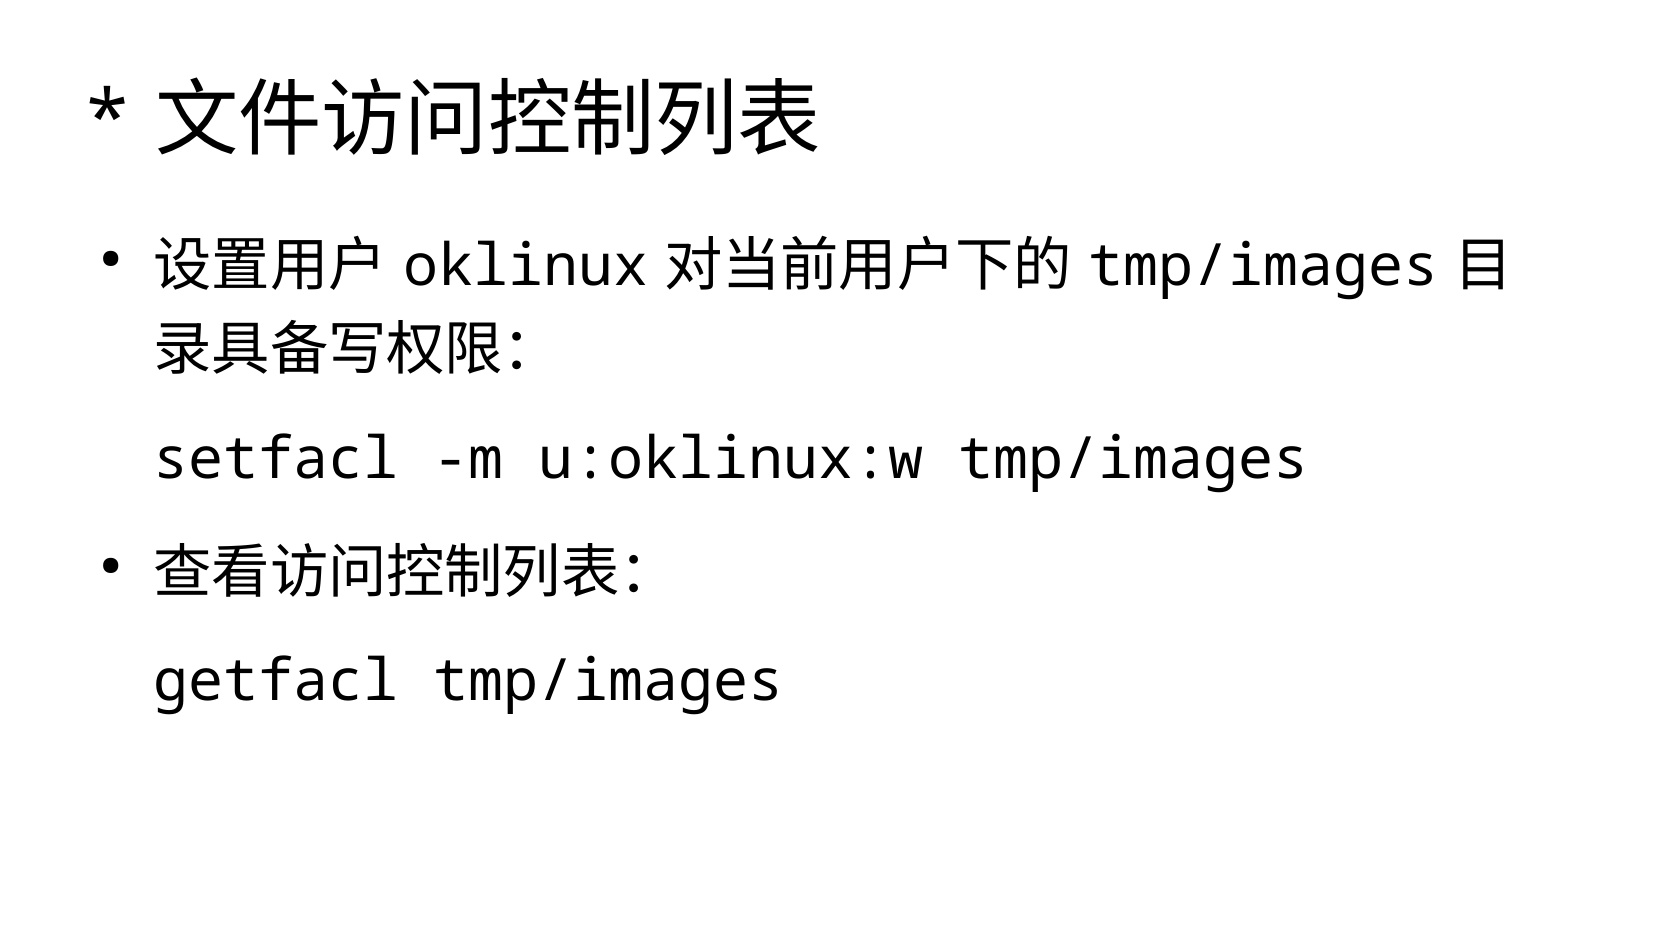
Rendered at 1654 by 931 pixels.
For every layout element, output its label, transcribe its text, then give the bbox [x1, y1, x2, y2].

title *文件访问控制列表 [82, 37, 1571, 189]
list 设置用户oklinux对当前用户下的tmp/images目录具备写权限： setfacl -m u:oklinux:w tmp/images 查看访问控制列表： getfacl tmp/images [82, 217, 1571, 804]
